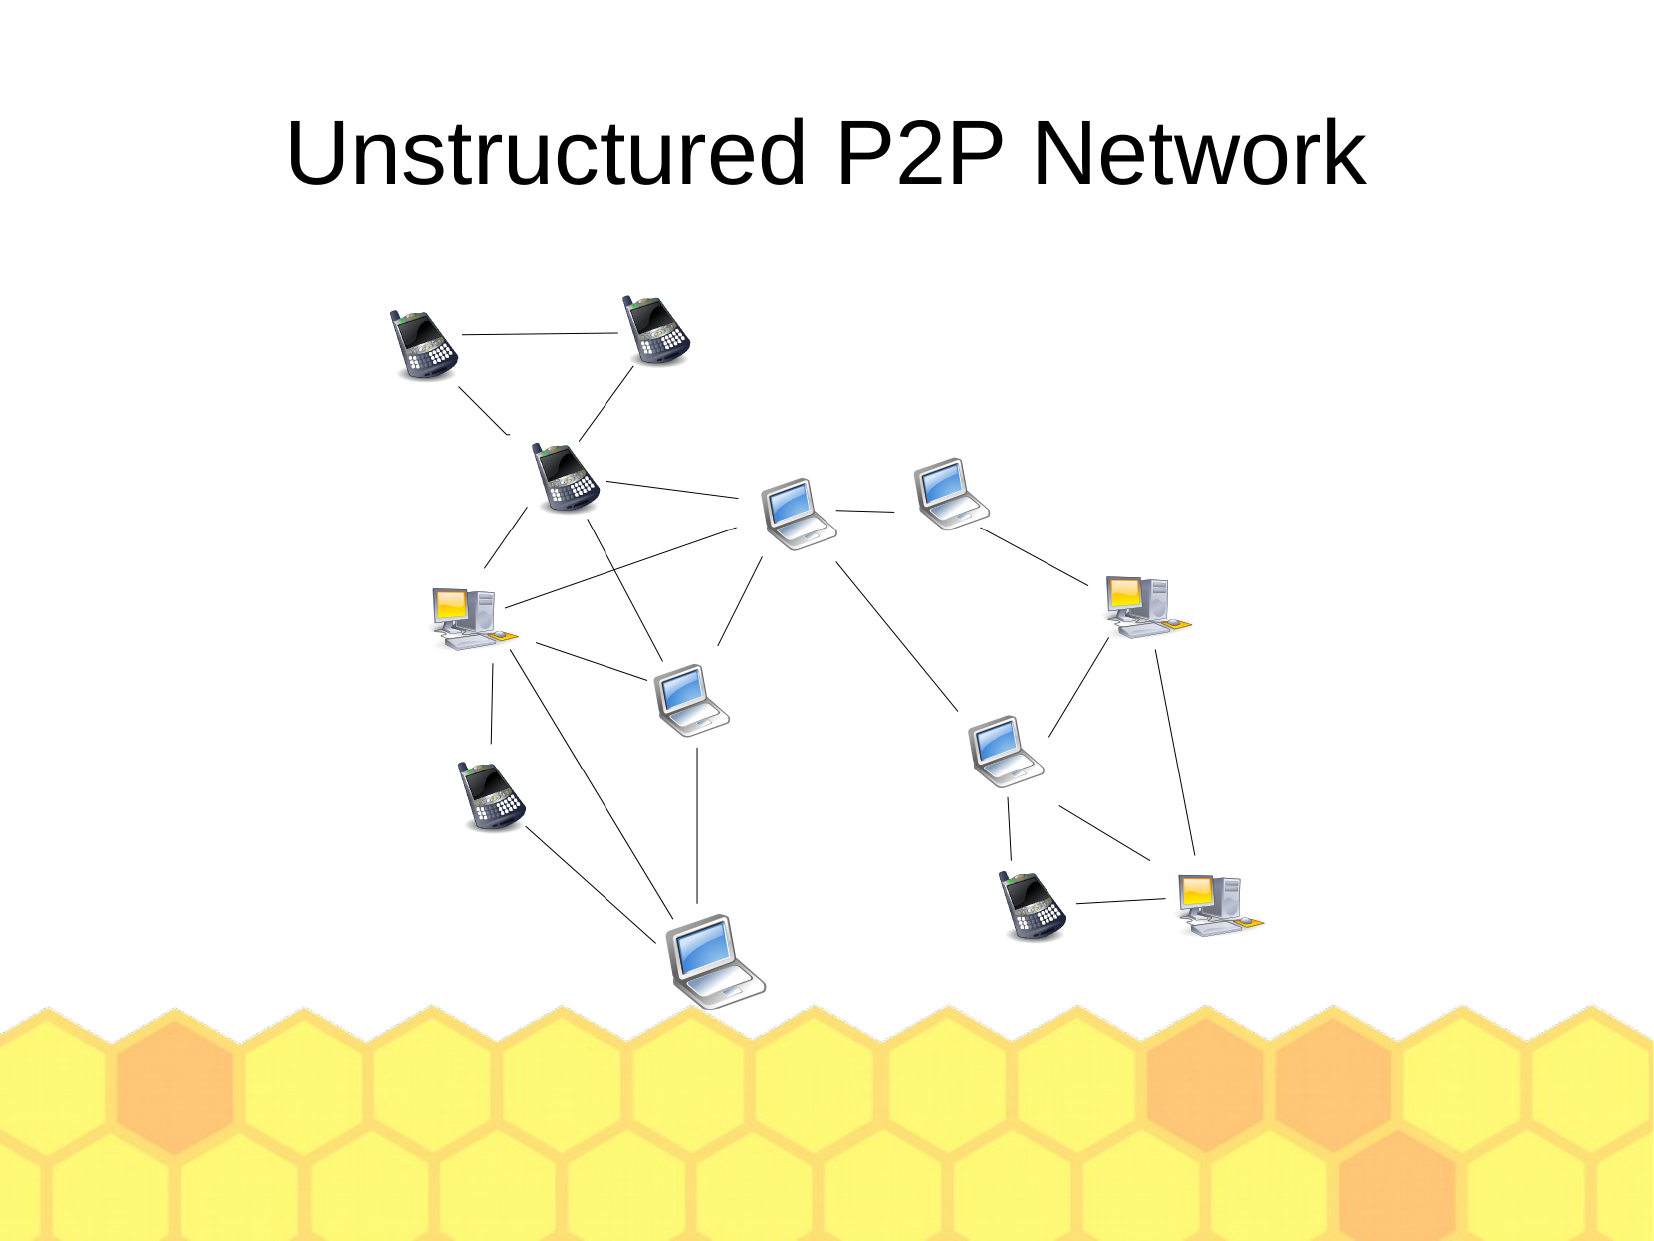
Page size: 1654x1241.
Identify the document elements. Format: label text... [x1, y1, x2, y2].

title Unstructured P2P Network [82, 49, 1571, 257]
picture [0, 290, 1654, 1241]
